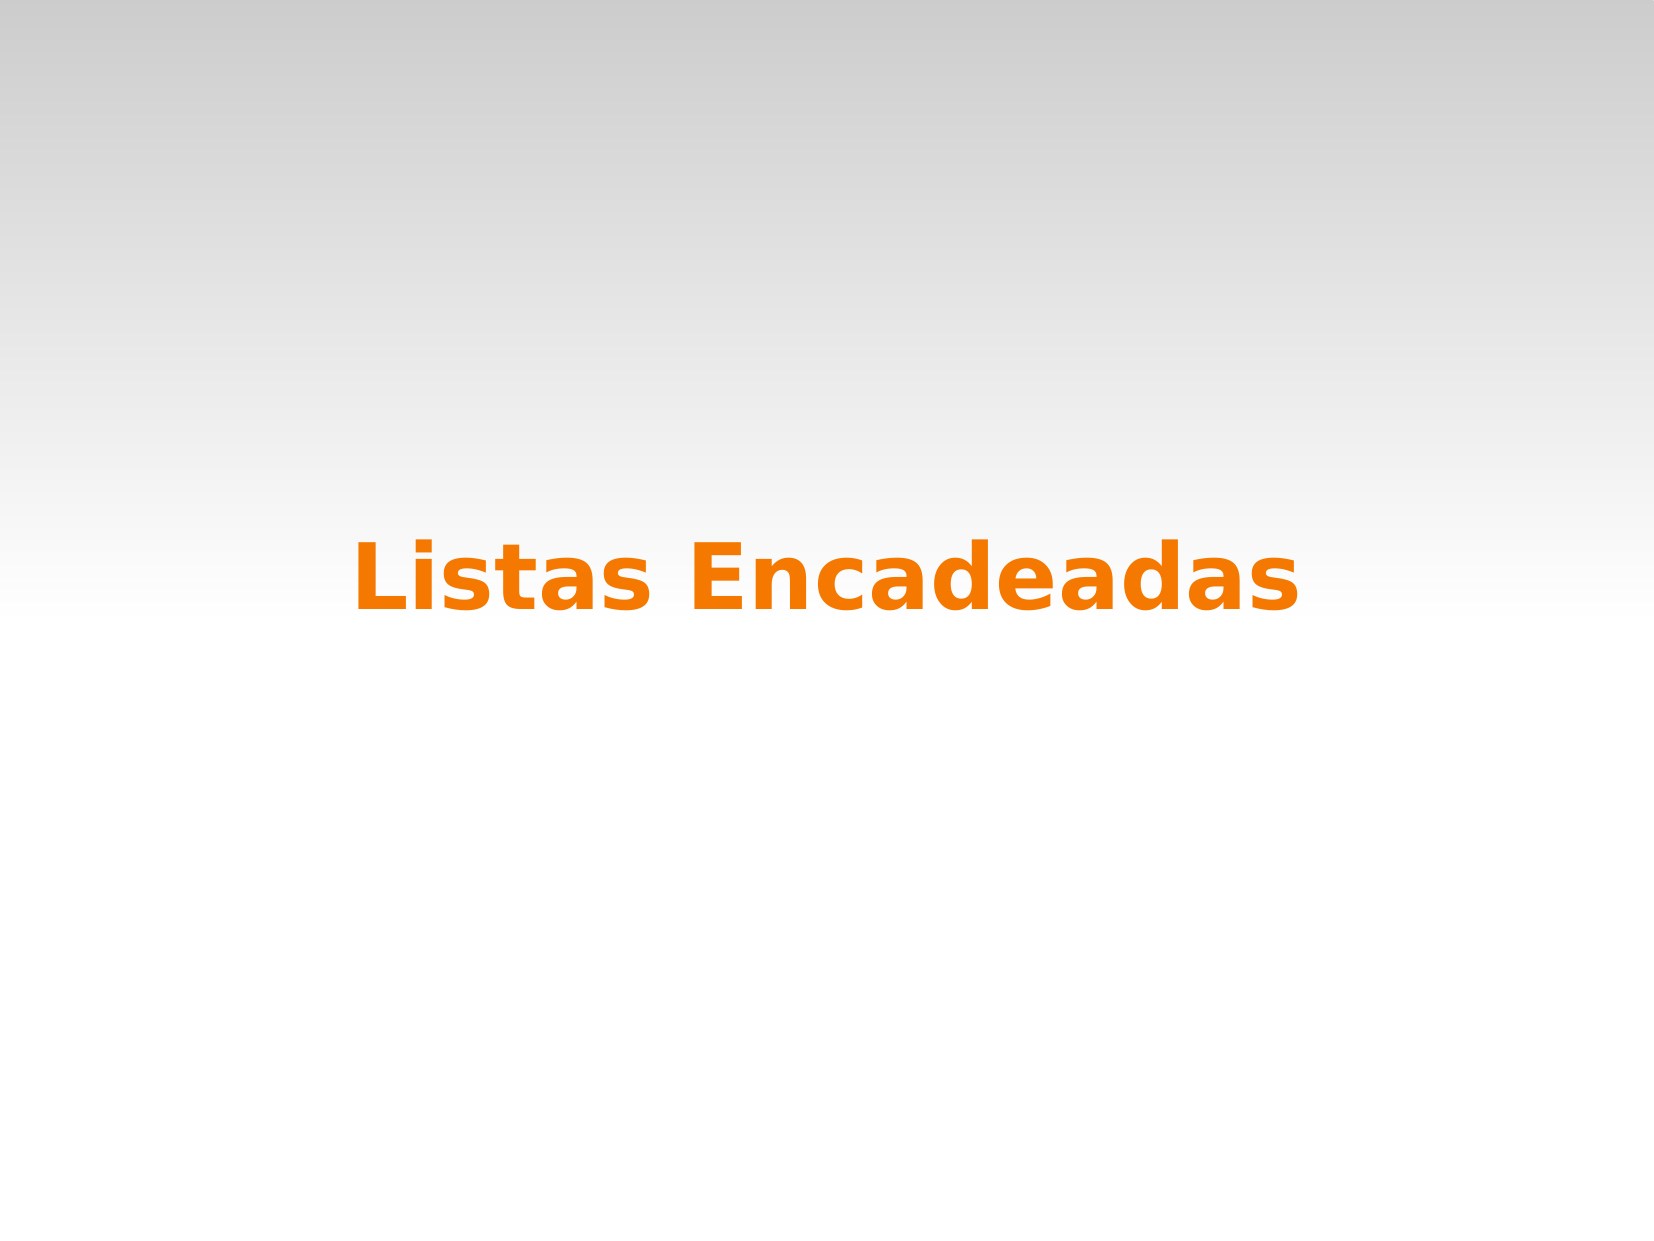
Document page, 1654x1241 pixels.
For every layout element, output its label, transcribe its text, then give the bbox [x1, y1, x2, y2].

title Listas Encadeadas [82, 474, 1571, 682]
